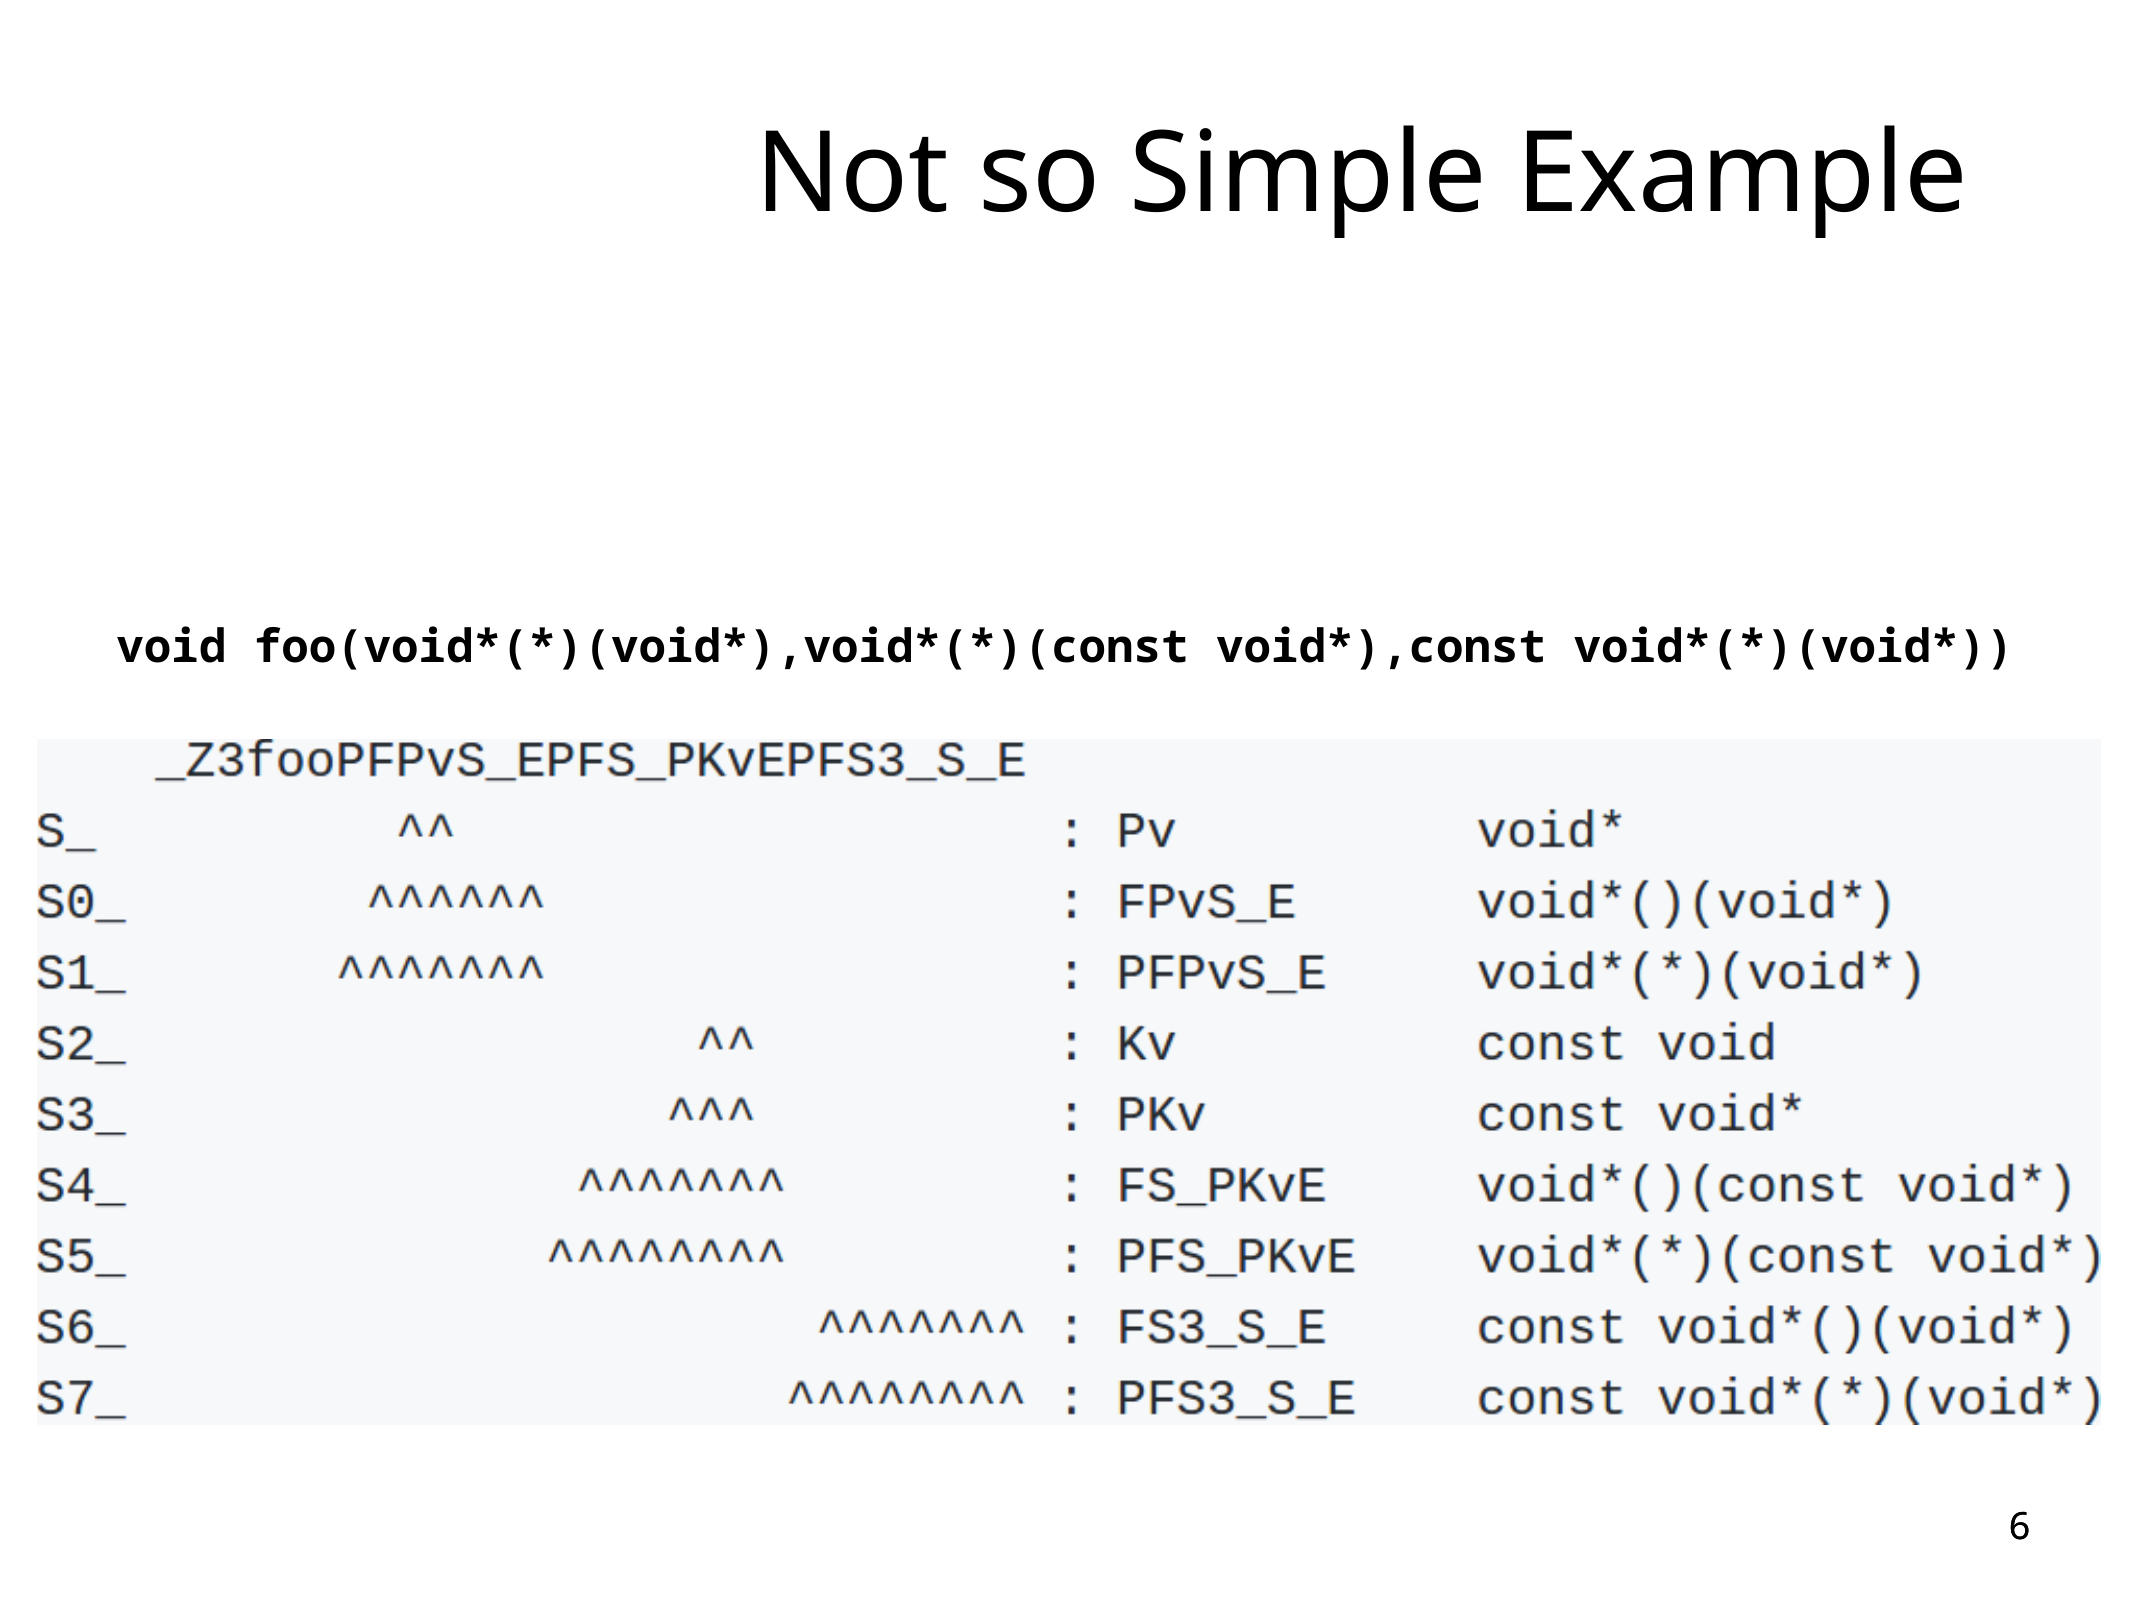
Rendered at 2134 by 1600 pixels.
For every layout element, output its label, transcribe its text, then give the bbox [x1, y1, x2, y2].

picture [37, 739, 2101, 1426]
title void foo(void*(*)(void*),void*(*)(const void*),const void*(*)(void*)) [30, 373, 2101, 916]
text_box <number> [1985, 1493, 2055, 1557]
title Not so Simple Example [156, 72, 1978, 261]
